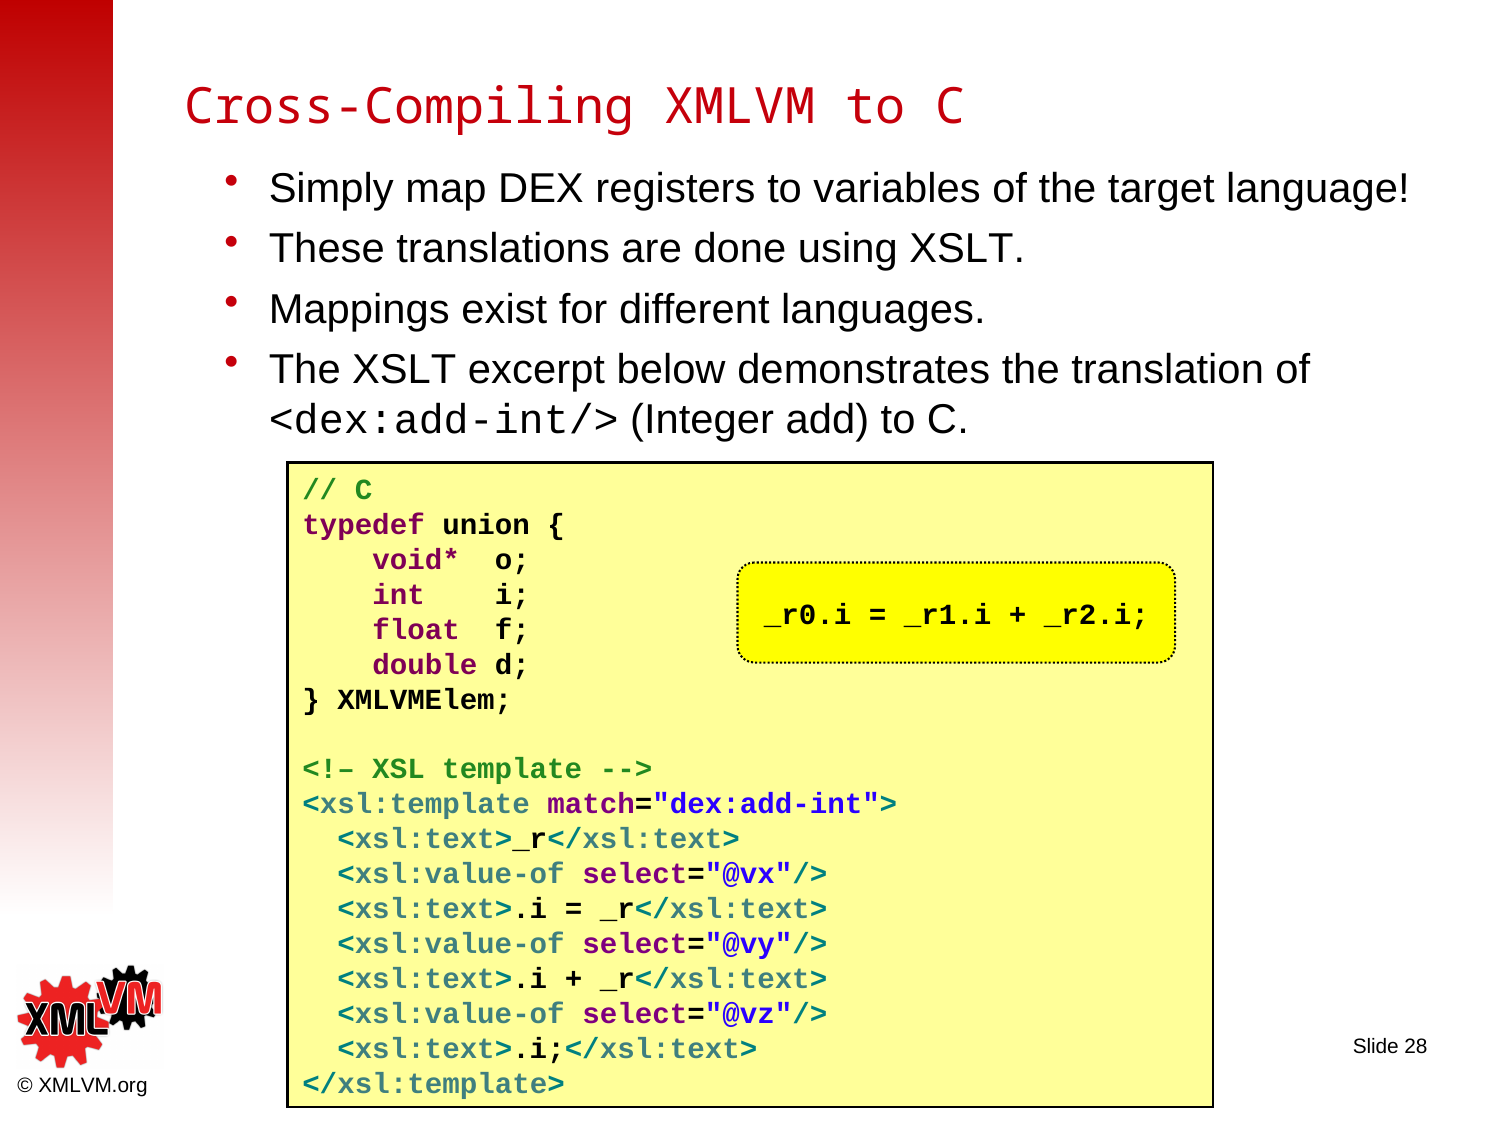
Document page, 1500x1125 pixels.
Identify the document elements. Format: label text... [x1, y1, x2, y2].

text_box _r0.i = _r1.i + _r2.i; [737, 562, 1176, 663]
list Simply map DEX registers to variables of the target language! These translations are done using XSLT. Mappings exist for different languages. The XSLT excerpt below demonstrates the translation of <dex:add-int/> (Integer add) to C. [224, 160, 1447, 473]
picture [16, 964, 164, 1069]
title Cross-Compiling XMLVM to C [170, 67, 1447, 207]
text_box // C typedef union { void* o; int i; float f; double d; } XMLVMElem; <!– XSL template --> <xsl:template match="dex:add-int"> <xsl:text>_r</xsl:text> <xsl:value-of select="@vx"/> <xsl:text>.i = _r</xsl:text> <xsl:value-of select="@vy"/> <xsl:text>.i + _r</xsl:text> <xsl:value-of select="@vz"/> <xsl:text>.i;</xsl:text> </xsl:template> [287, 462, 1213, 1108]
